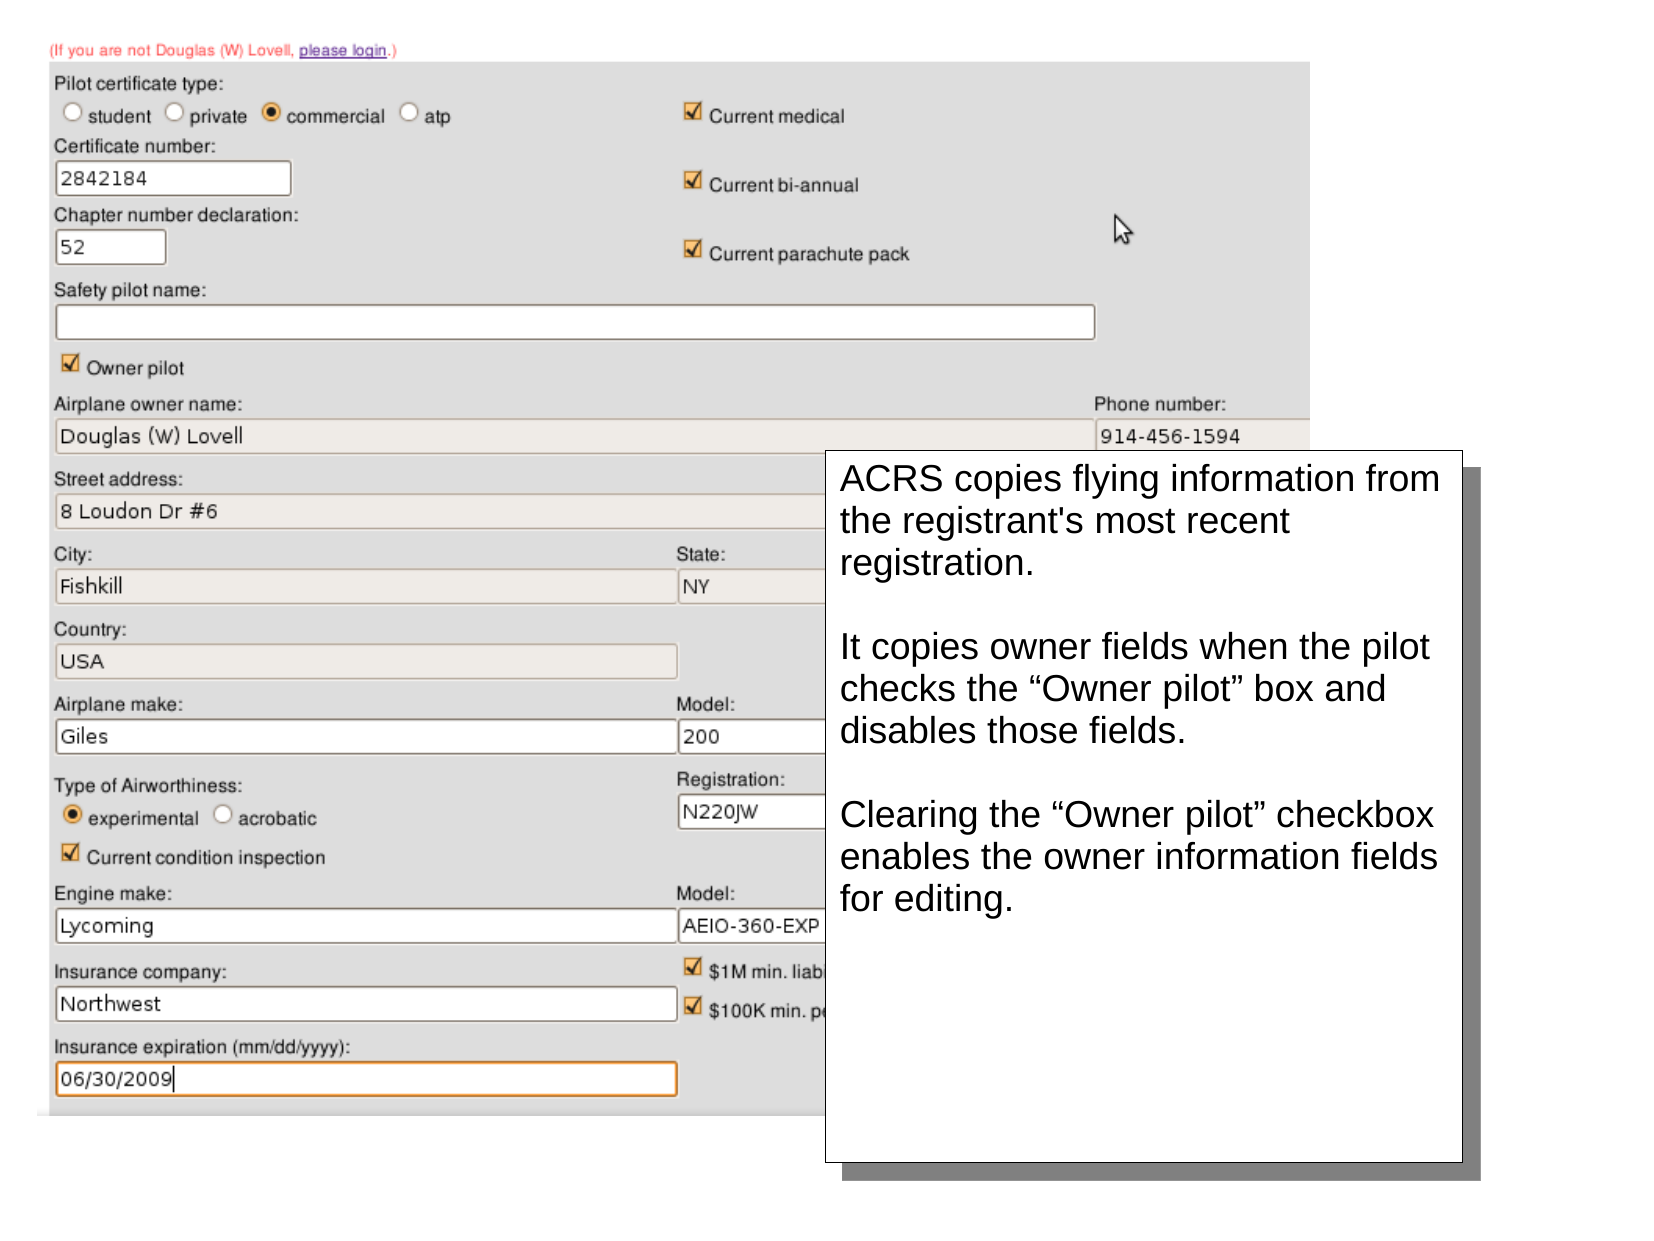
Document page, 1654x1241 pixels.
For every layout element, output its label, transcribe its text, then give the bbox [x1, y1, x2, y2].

picture [37, 37, 1310, 1116]
text_box ACRS copies flying information from the registrant's most recent registration. It copies owner fields when the pilot checks the “Owner pilot” box and disables those fields. Clearing the “Owner pilot” checkbox enables the owner information fields for editing. [825, 450, 1463, 1163]
